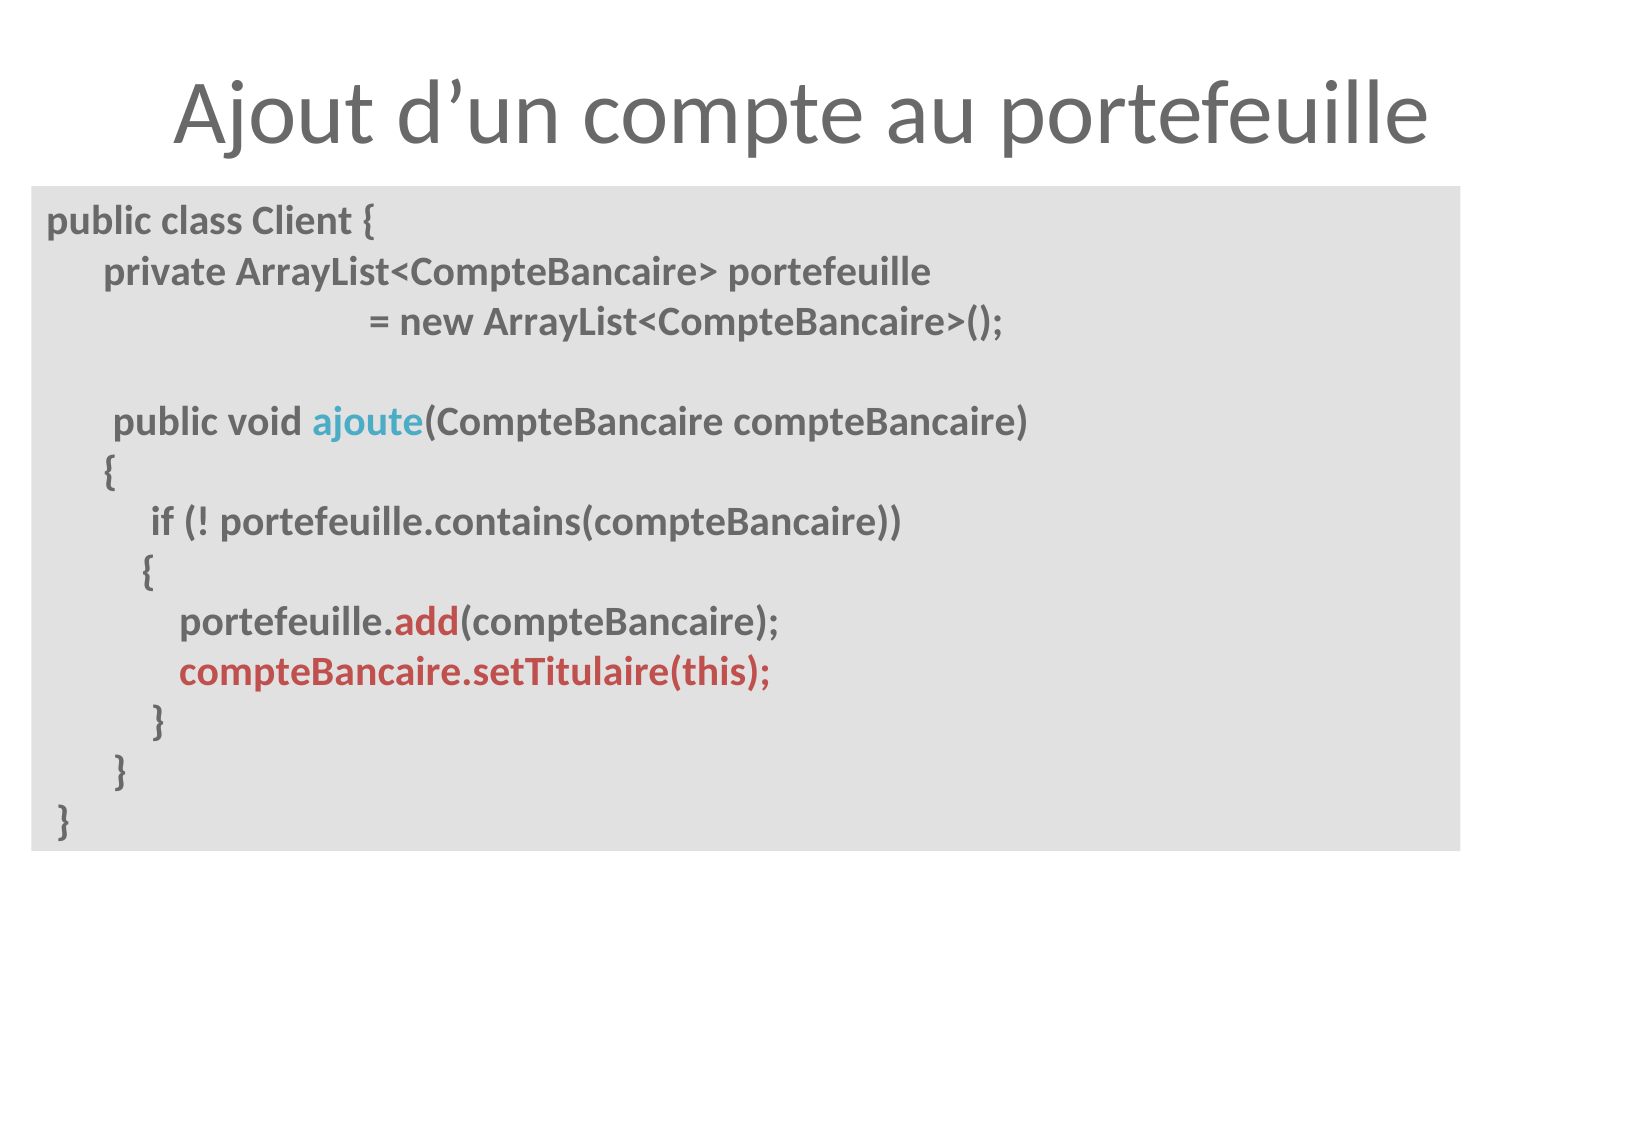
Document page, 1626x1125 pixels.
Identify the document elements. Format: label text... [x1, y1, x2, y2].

text_box public class Client { private ArrayList<CompteBancaire> portefeuille = new ArrayList<CompteBancaire>(); public void ajoute(CompteBancaire compteBancaire) { if (! portefeuille.contains(compteBancaire)) { portefeuille.add(compteBancaire); compteBancaire.setTitulaire(this); } } } [31, 186, 1461, 852]
title Ajout d’un compte au portefeuille [0, 13, 1626, 202]
